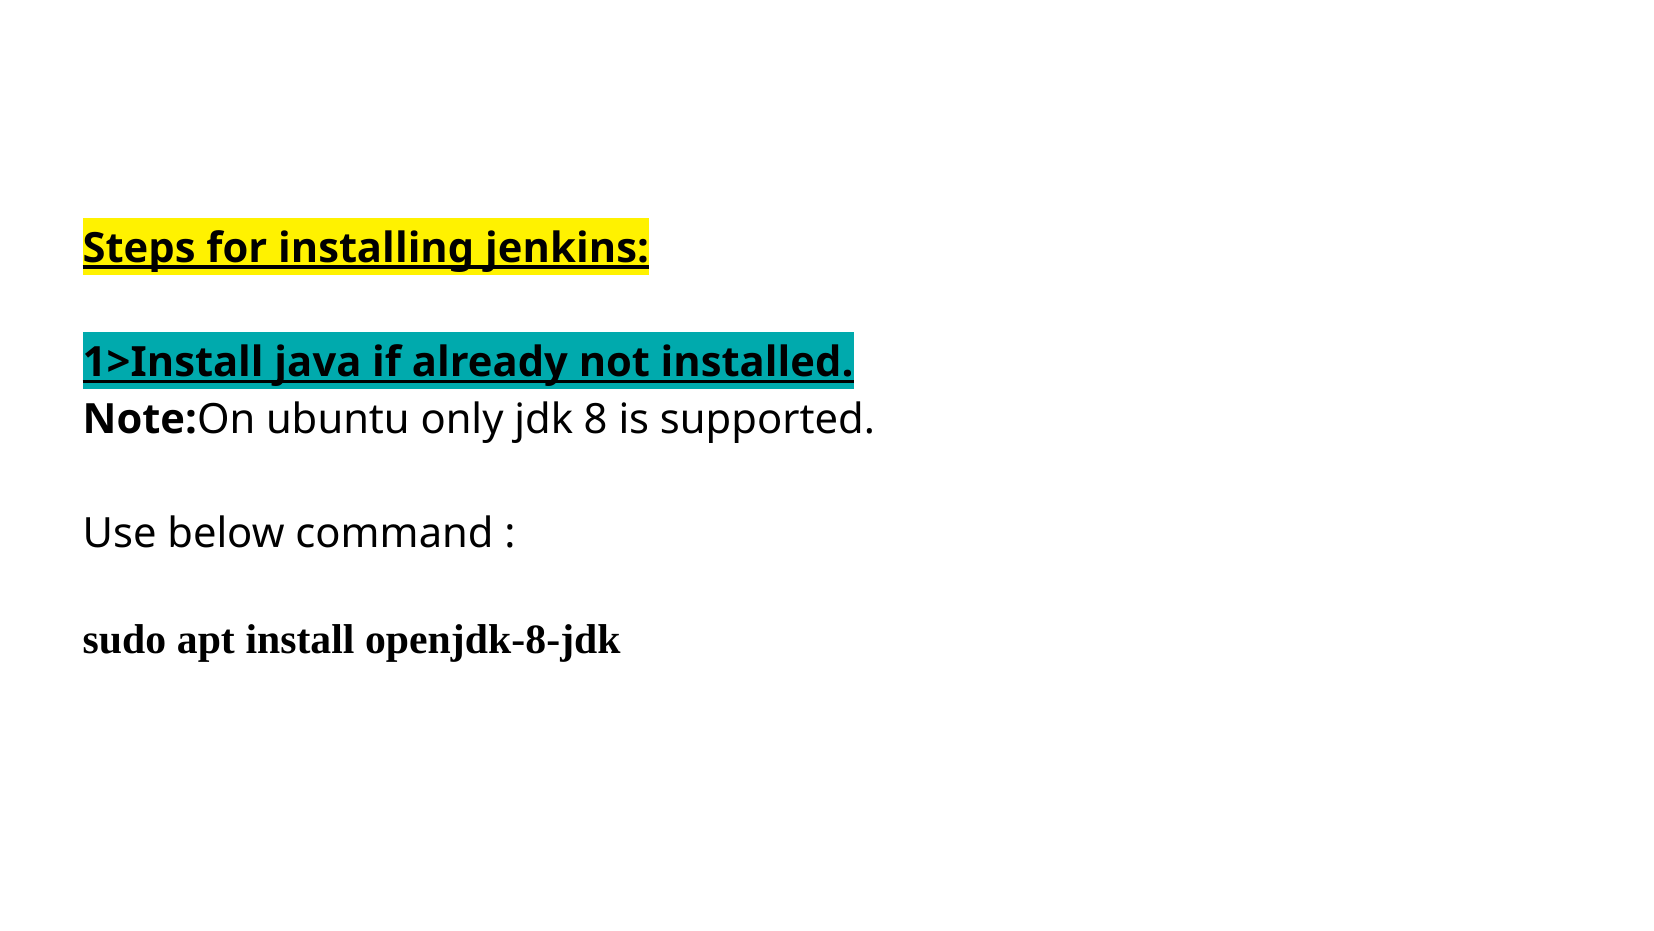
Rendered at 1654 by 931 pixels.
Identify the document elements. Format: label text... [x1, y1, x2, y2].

subtitle Steps for installing jenkins: 1>Install java if already not installed. Note:On ubuntu only jdk 8 is supported. Use below command : sudo apt install openjdk-8-jdk [82, 217, 1571, 758]
